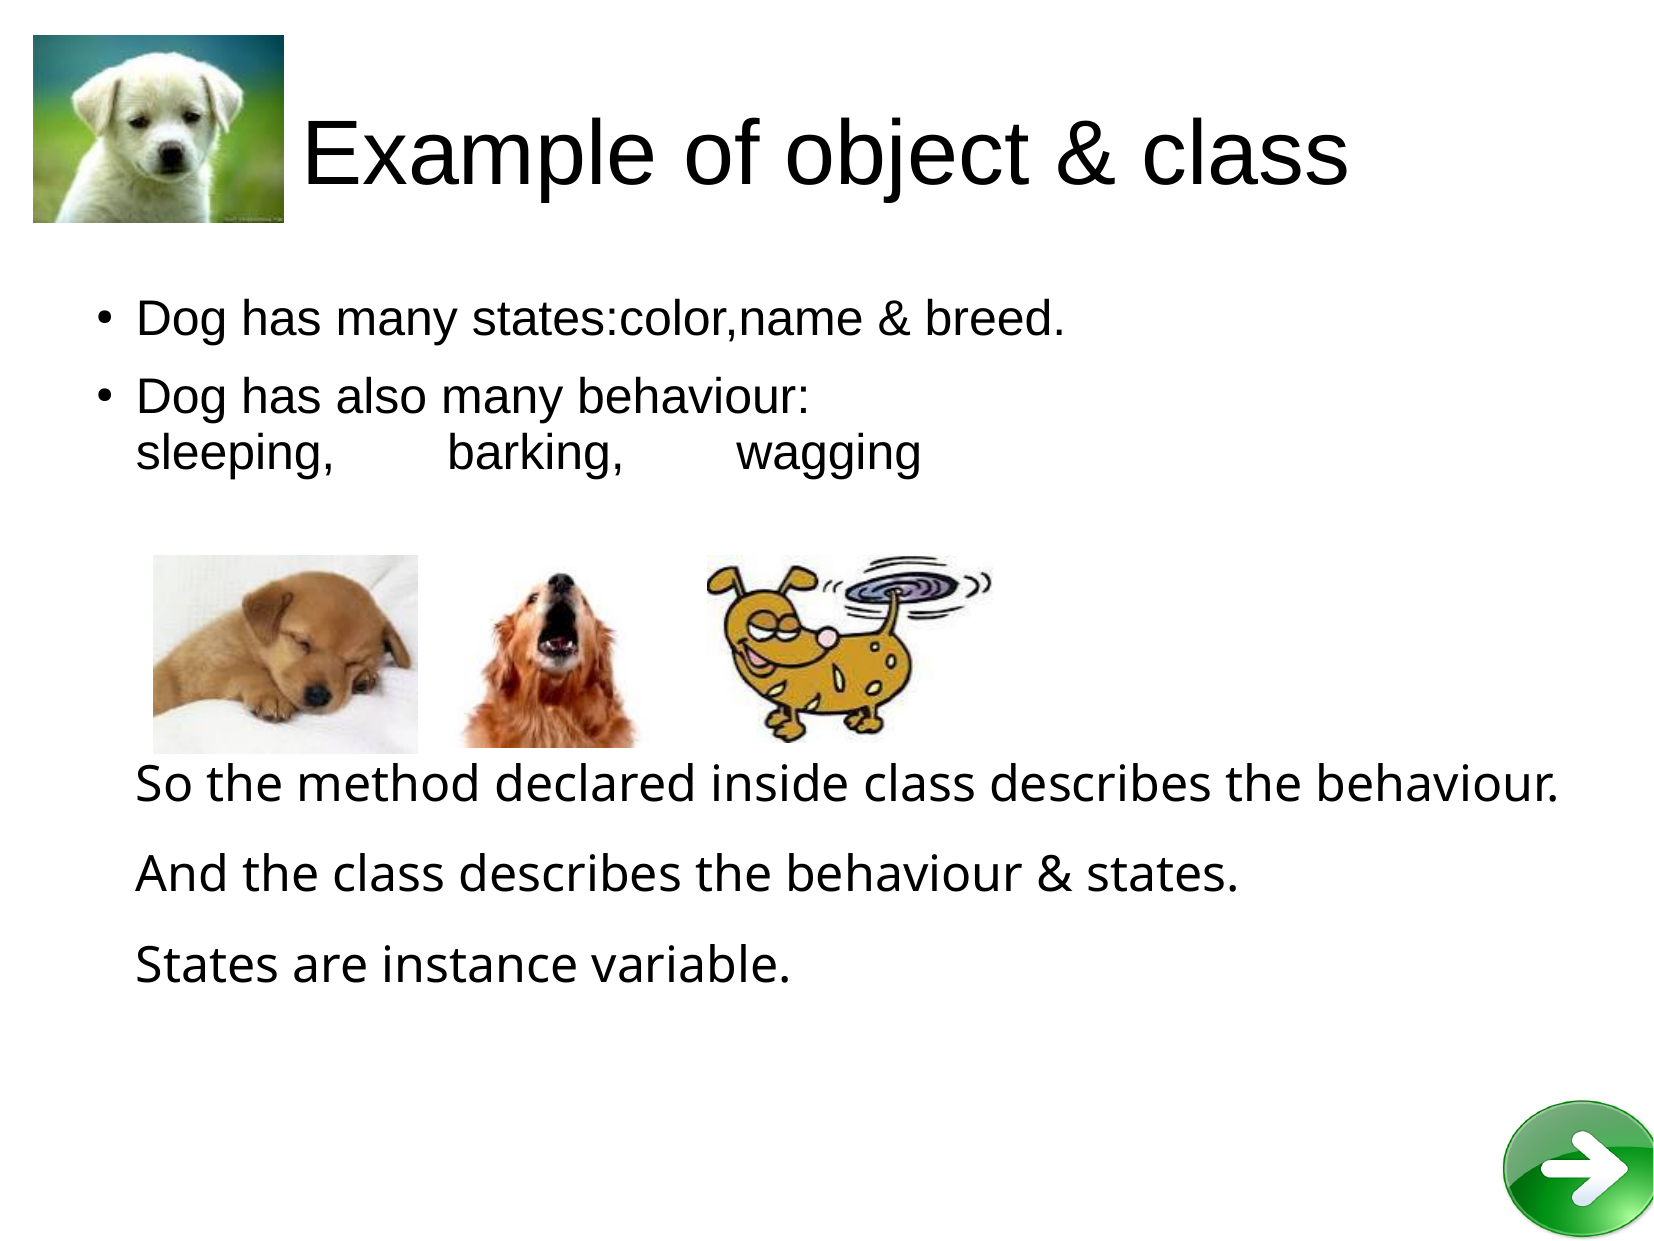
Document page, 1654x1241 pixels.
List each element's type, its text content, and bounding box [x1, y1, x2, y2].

picture [1500, 1098, 1654, 1241]
list Dog has many states:color,name & breed. Dog has also many behaviour: sleeping, barking, wagging So the method declared inside class describes the behaviour. And the class describes the behaviour & states. States are instance variable. [82, 290, 1571, 1010]
title Example of object & class [82, 49, 1571, 257]
picture [439, 555, 993, 748]
picture [33, 35, 284, 223]
picture [153, 555, 418, 754]
